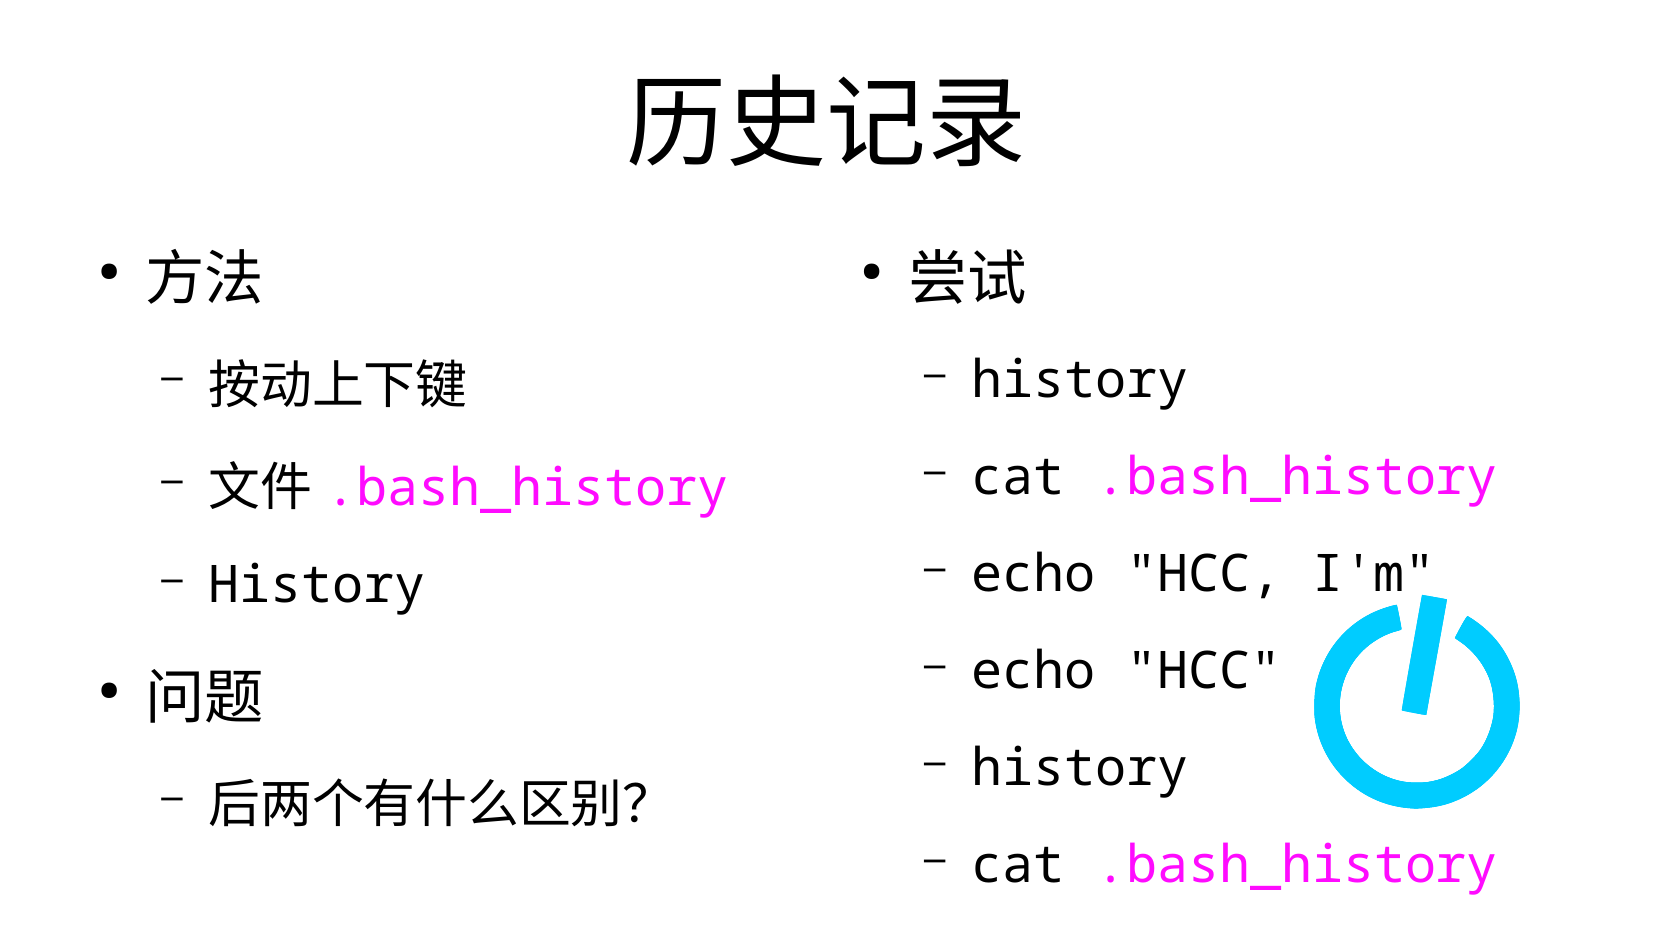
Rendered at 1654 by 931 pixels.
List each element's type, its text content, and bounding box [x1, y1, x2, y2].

title 历史记录 [82, 37, 1571, 193]
list 尝试 history cat .bash_history echo "HCC, I'm" echo "HCC" history cat .bash_history [845, 217, 1619, 898]
list 方法 按动上下键 文件.bash_history History 问题 后两个有什么区别？ [82, 217, 827, 839]
